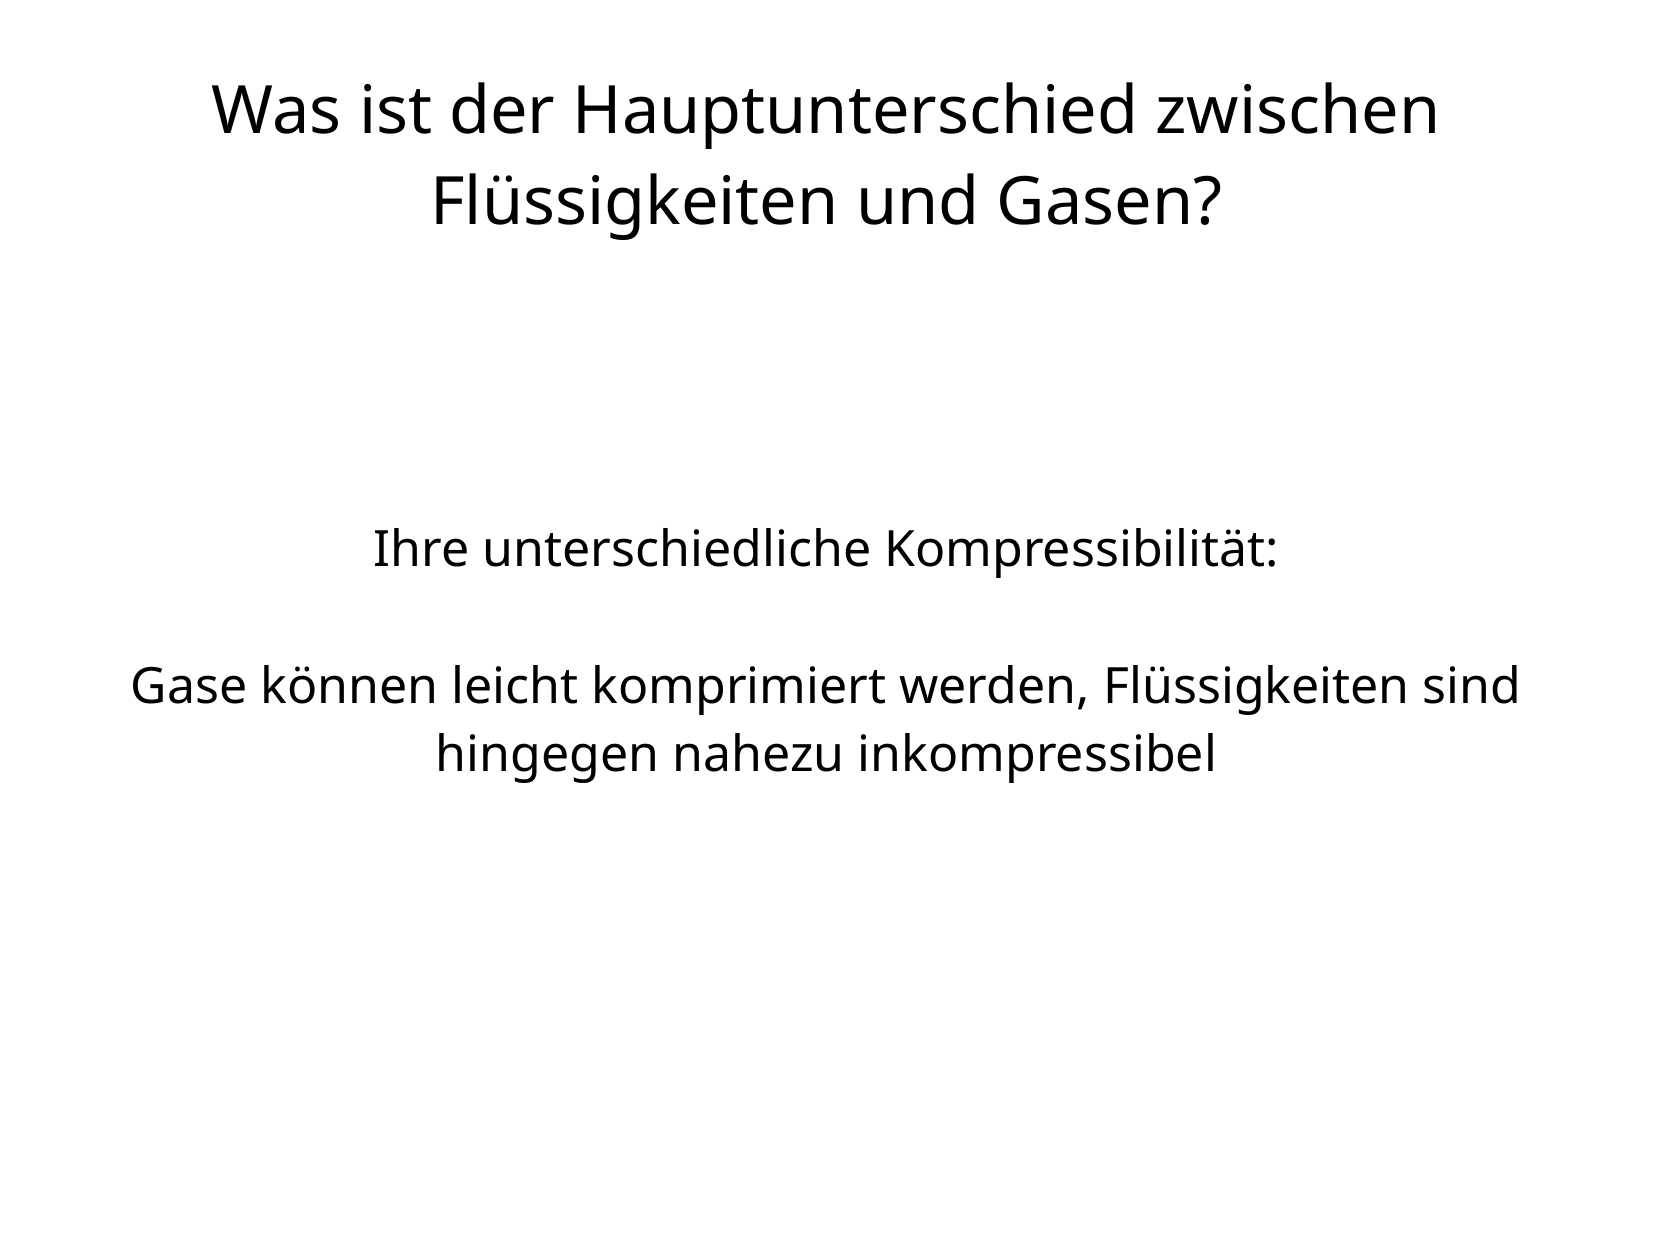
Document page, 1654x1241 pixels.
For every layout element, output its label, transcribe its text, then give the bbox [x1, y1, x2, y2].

title Was ist der Hauptunterschied zwischen Flüssigkeiten und Gasen? [82, 49, 1571, 257]
subtitle Ihre unterschiedliche Kompressibilität: Gase können leicht komprimiert werden, Flüssigkeiten sind hingegen nahezu inkompressibel [82, 290, 1571, 1010]
